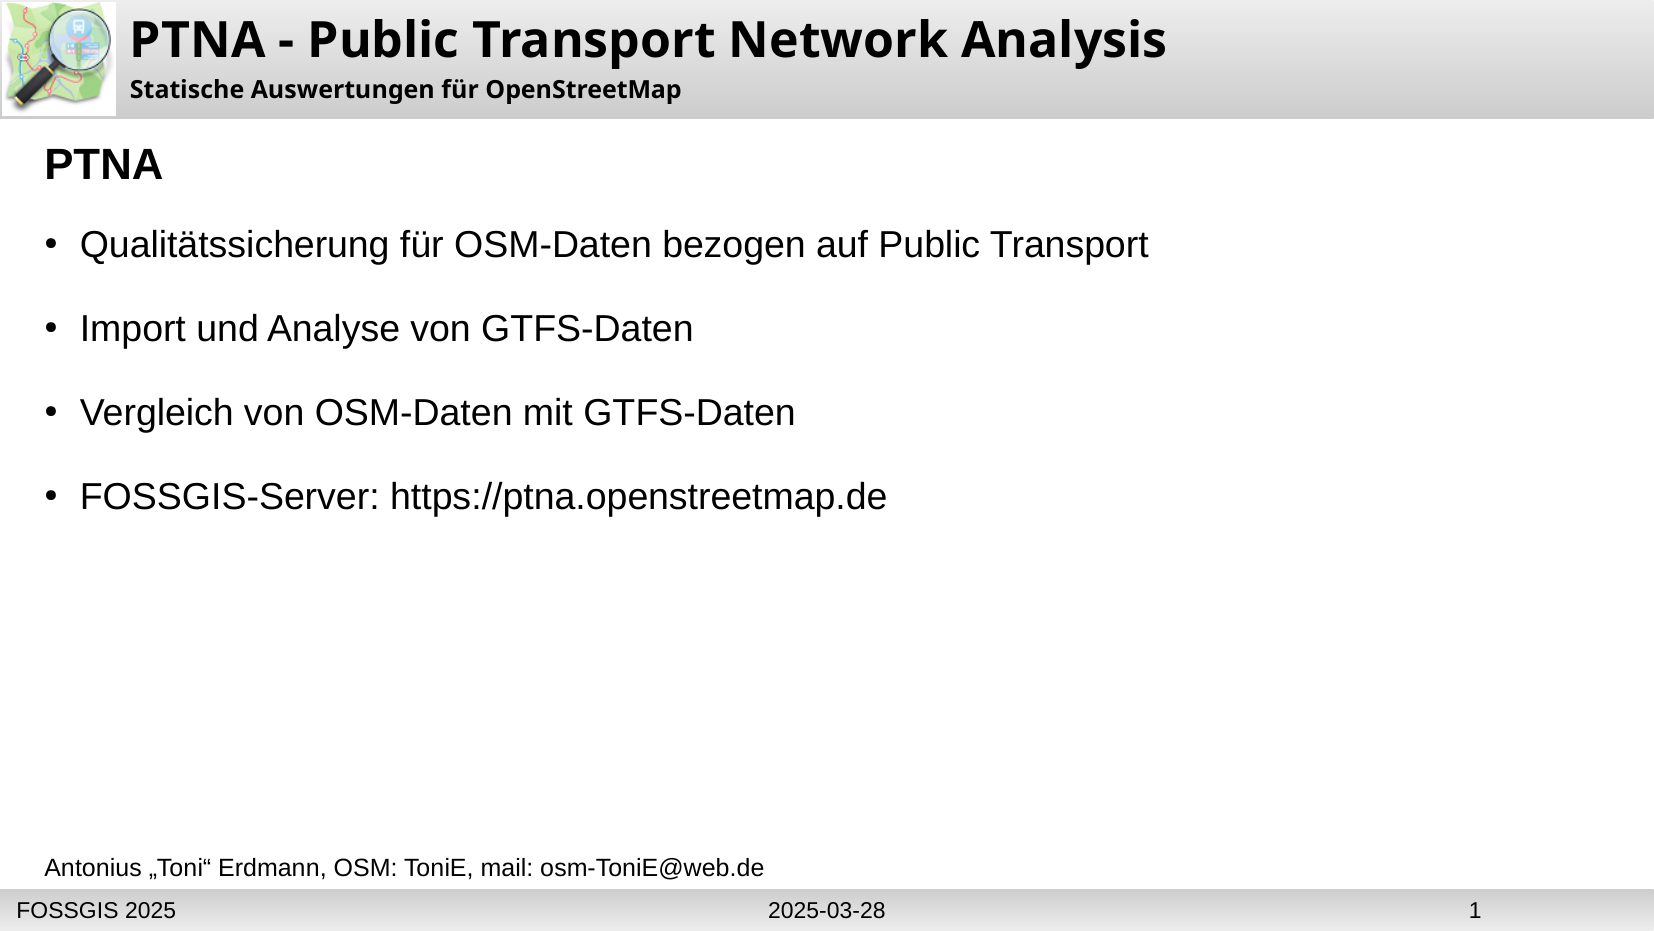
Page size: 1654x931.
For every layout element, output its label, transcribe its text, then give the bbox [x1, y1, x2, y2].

text_box FOSSGIS 2025 [1, 888, 203, 931]
text_box Statische Auswertungen für OpenStreetMap [115, 59, 1653, 119]
text_box PTNA - Public Transport Network Analysis [115, 0, 1653, 59]
text_box [0, 0, 115, 119]
text_box 2025-03-28 [203, 890, 1453, 931]
picture [2, 2, 115, 116]
text_box PTNA Qualitätssicherung für OSM-Daten bezogen auf Public Transport Import und Analyse von GTFS-Daten Vergleich von OSM-Daten mit GTFS-Daten FOSSGIS-Server: https://ptna.openstreetmap.de Antonius „Toni“ Erdmann, OSM: ToniE, mail: osm-ToniE@web.de [29, 132, 1625, 890]
text_box 11 [1453, 888, 1654, 931]
